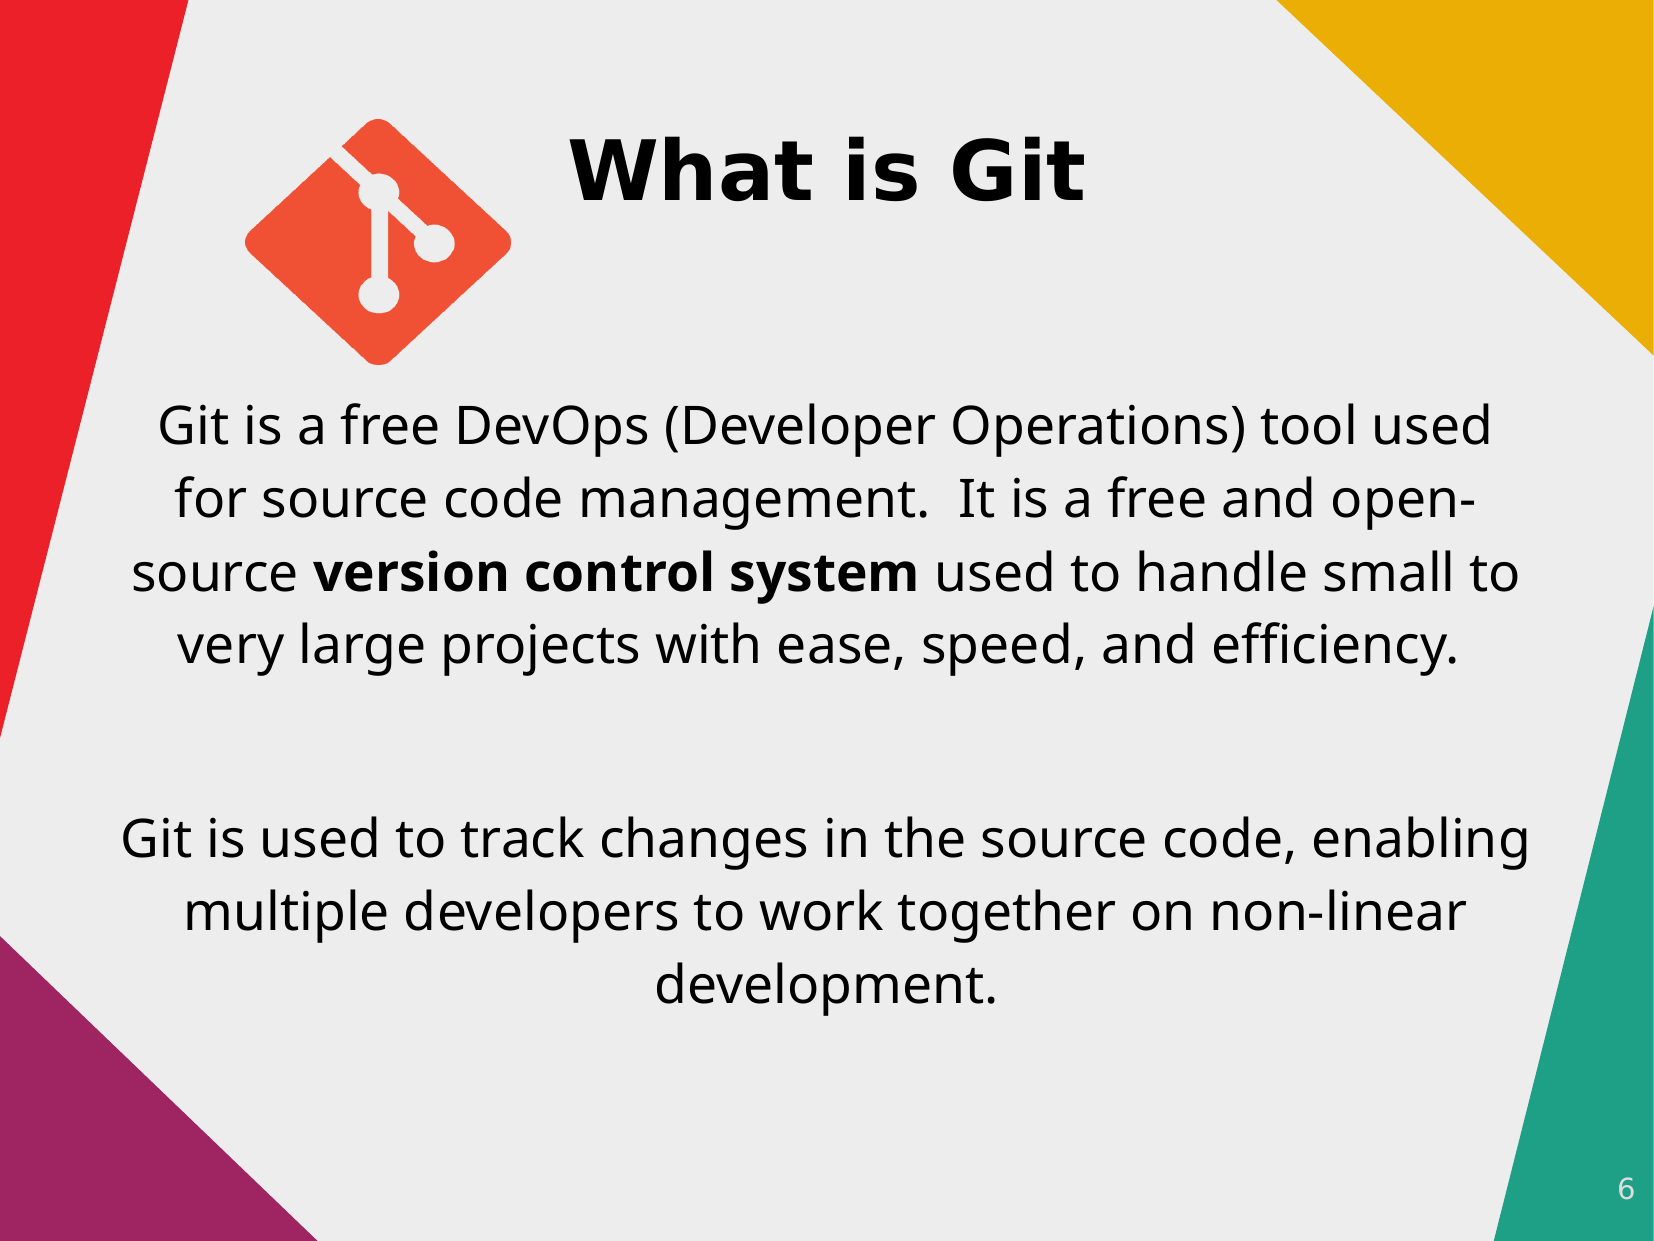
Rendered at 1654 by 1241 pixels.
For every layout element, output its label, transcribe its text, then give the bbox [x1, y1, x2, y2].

list Git is a free DevOps (Developer Operations) tool used for source code management. It is a free and open-source version control system used to handle small to very large projects with ease, speed, and efficiency. Git is used to track changes in the source code, enabling multiple developers to work together on non-linear development. [114, 301, 1539, 1033]
picture [245, 119, 511, 365]
title What is Git [114, 73, 1539, 271]
